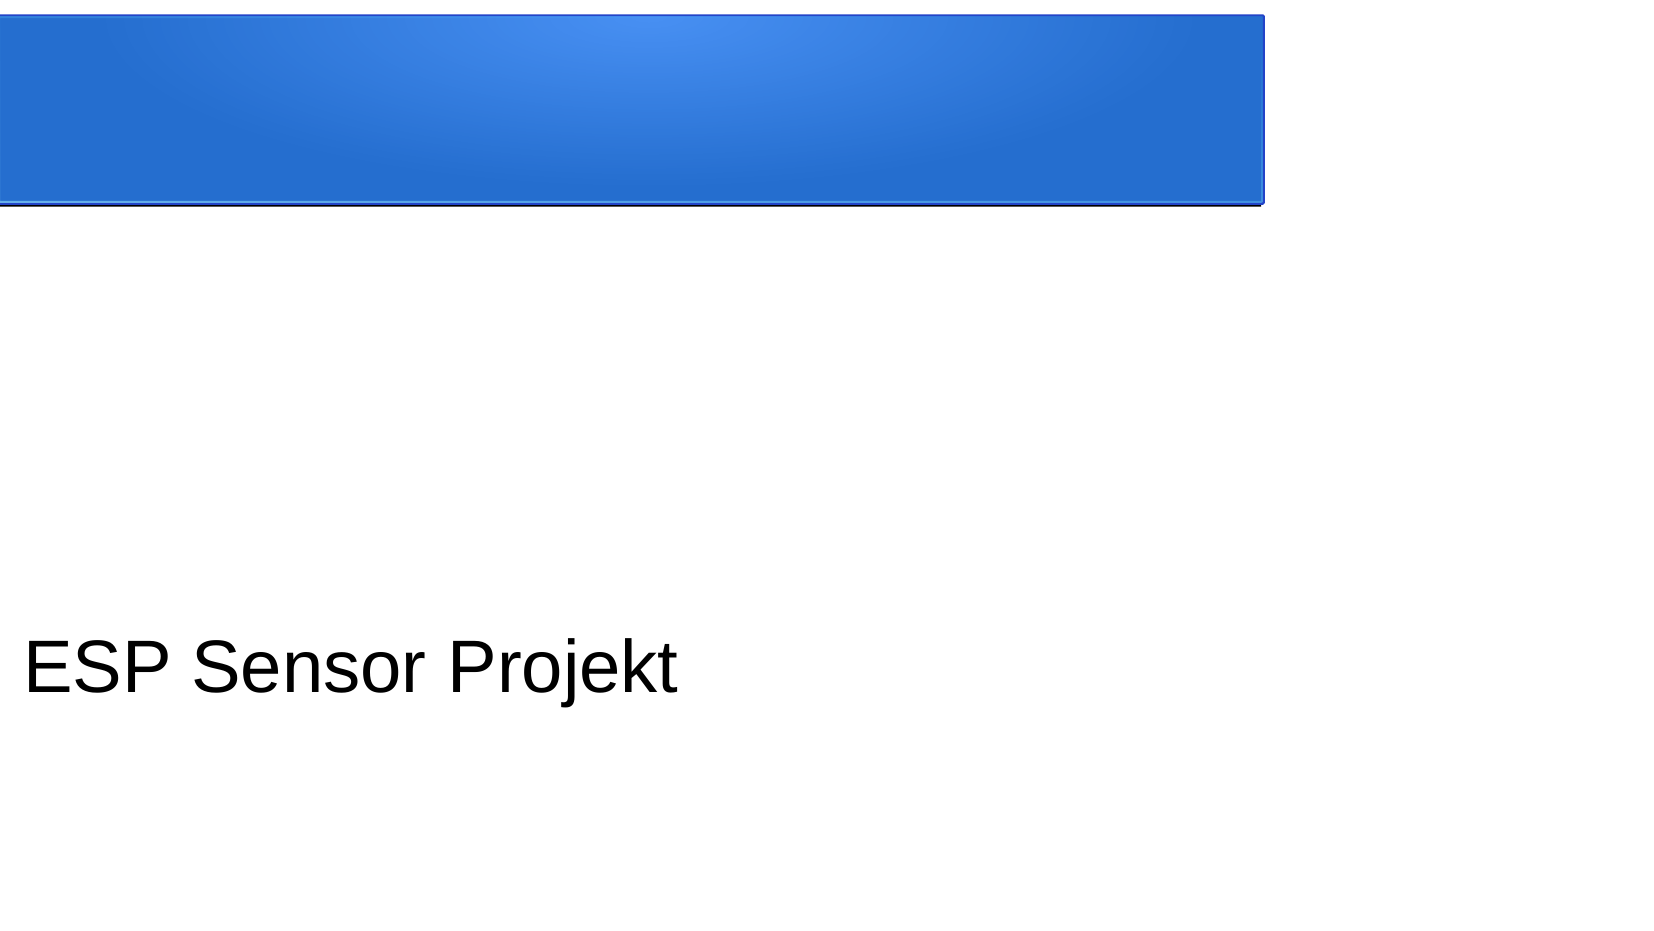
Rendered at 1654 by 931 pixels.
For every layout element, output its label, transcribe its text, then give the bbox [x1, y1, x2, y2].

title ESP Sensor Projekt [23, 613, 1501, 722]
